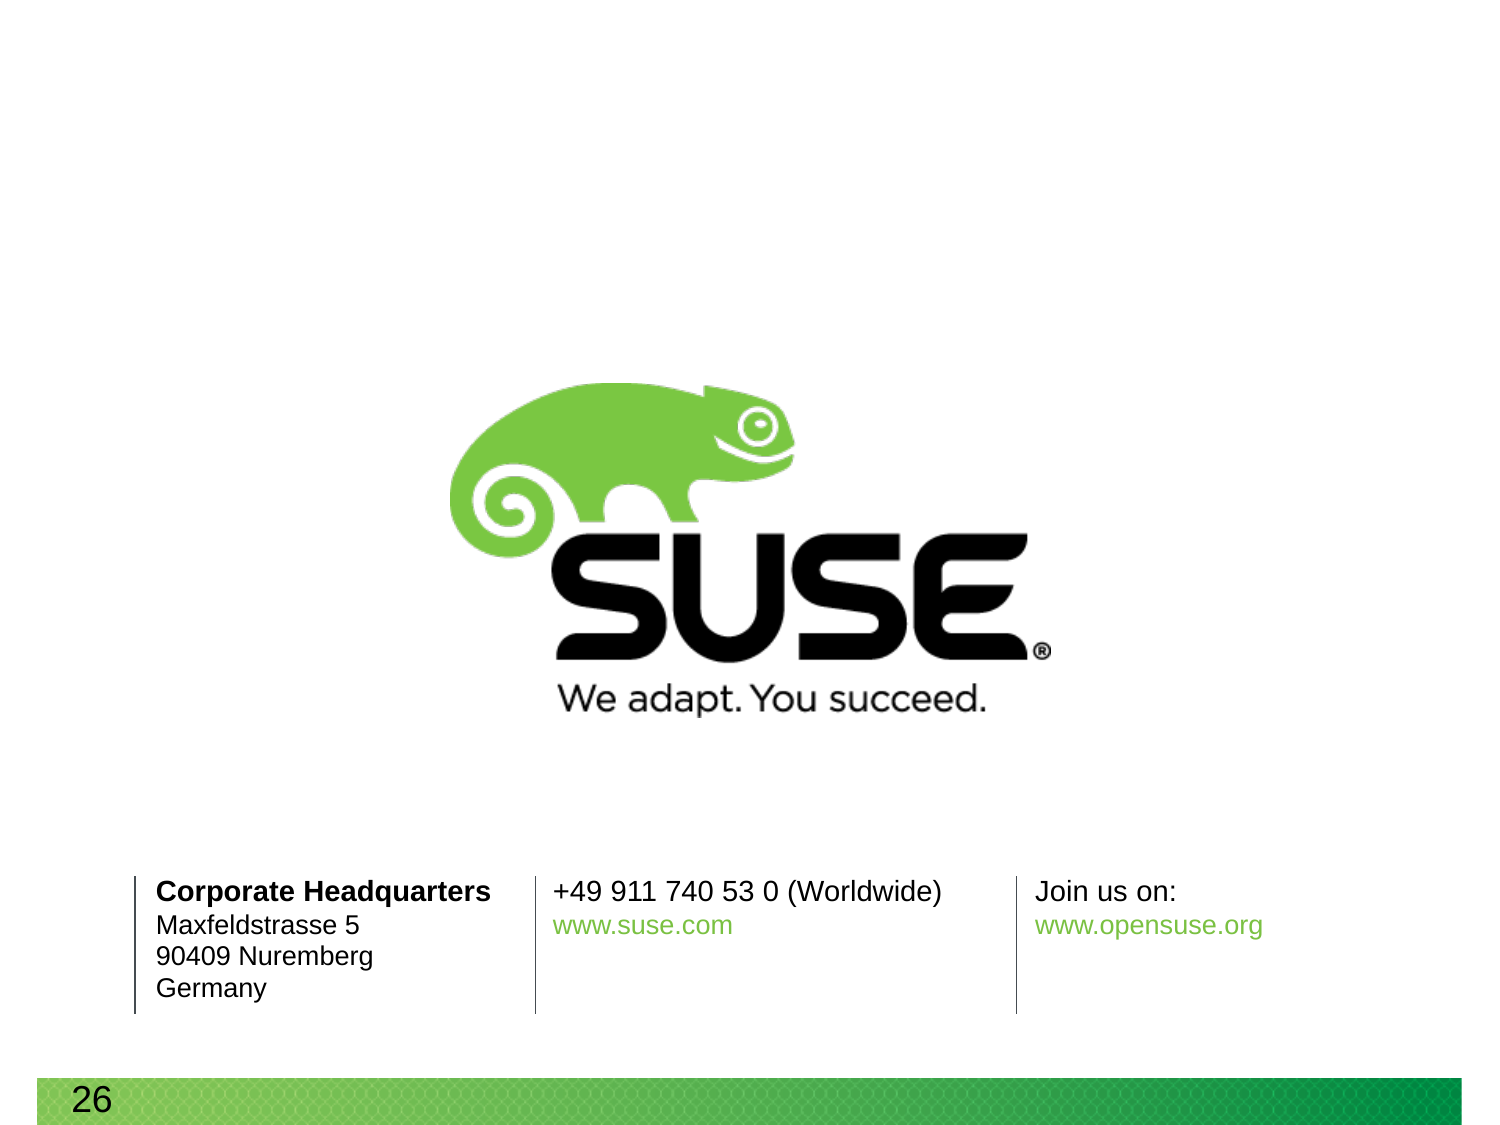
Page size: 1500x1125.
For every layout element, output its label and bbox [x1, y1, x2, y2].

picture [450, 383, 1051, 718]
picture [37, 1078, 1462, 1125]
